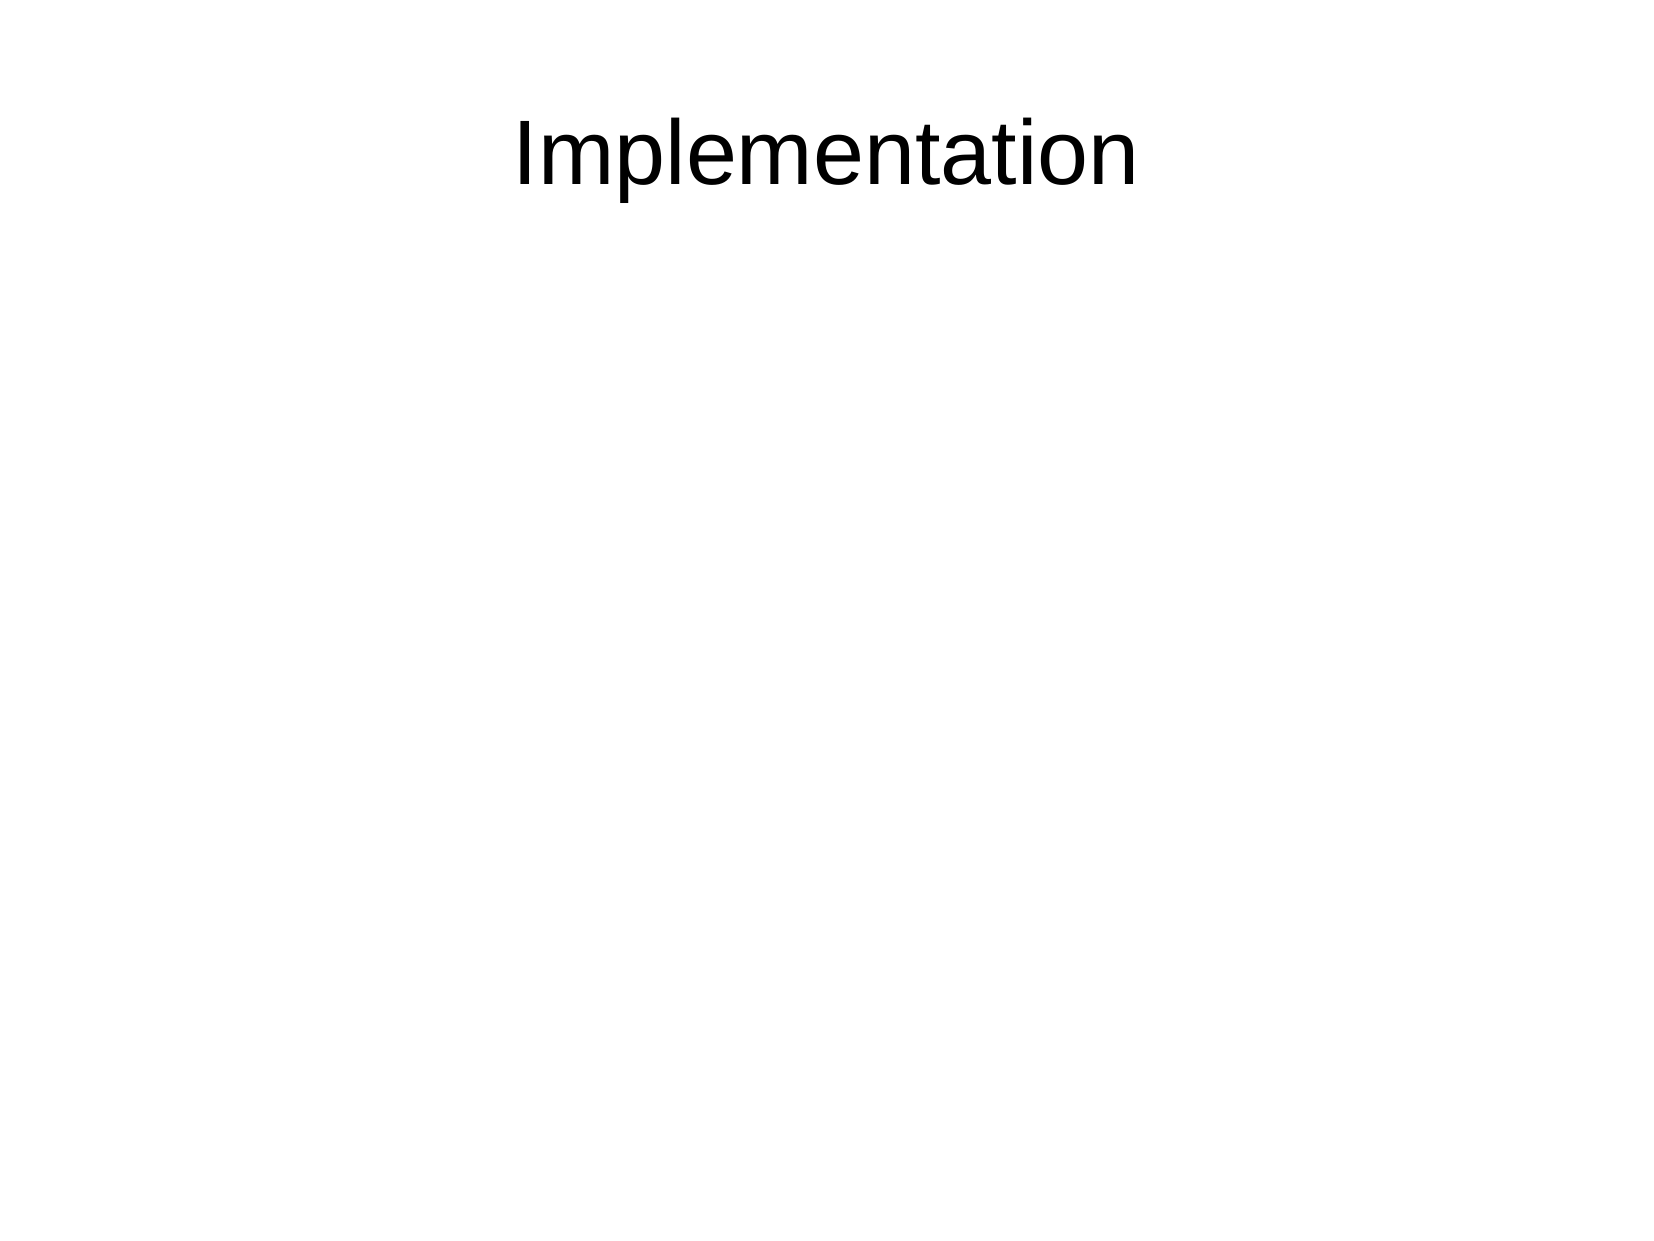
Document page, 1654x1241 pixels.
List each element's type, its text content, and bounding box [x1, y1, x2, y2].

title Implementation [82, 49, 1571, 257]
